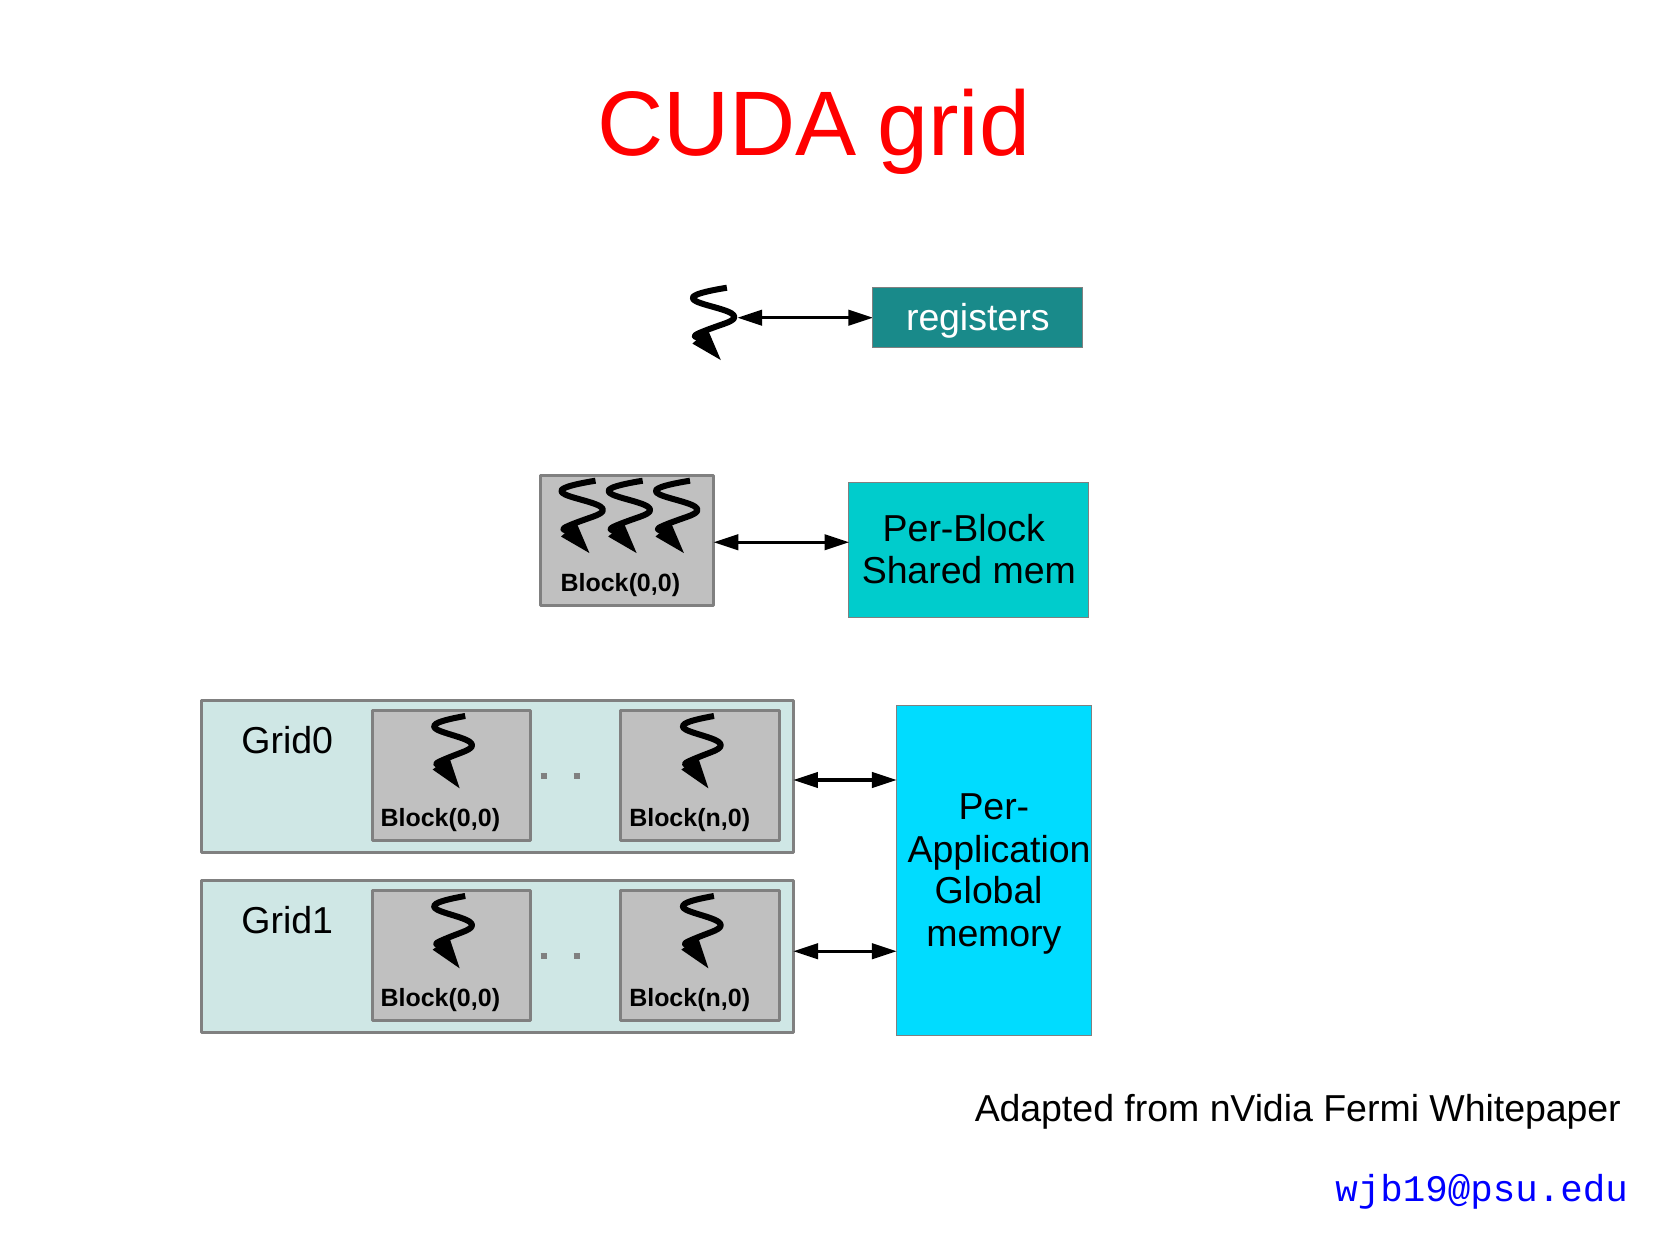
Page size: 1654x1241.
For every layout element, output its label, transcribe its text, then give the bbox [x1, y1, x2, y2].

text_box Block(0,0) [365, 796, 531, 840]
text_box Per- Application Global memory [896, 705, 1092, 1036]
text_box wjb19@psu.edu [1320, 1162, 1643, 1220]
text_box [201, 880, 794, 1033]
text_box Block(n,0) [614, 976, 780, 1020]
text_box Grid0 [226, 712, 352, 770]
text_box Block(n,0) [614, 796, 780, 840]
text_box registers [872, 287, 1083, 348]
text_box Grid1 [226, 892, 352, 950]
text_box Per-Block Shared mem [848, 482, 1089, 618]
text_box Block(0,0) [365, 976, 531, 1020]
text_box [201, 700, 794, 853]
title CUDA grid [82, 19, 1571, 227]
text_box [540, 475, 714, 606]
text_box Adapted from nVidia Fermi Whitepaper [960, 1080, 1636, 1137]
text_box Block(0,0) [545, 561, 726, 605]
